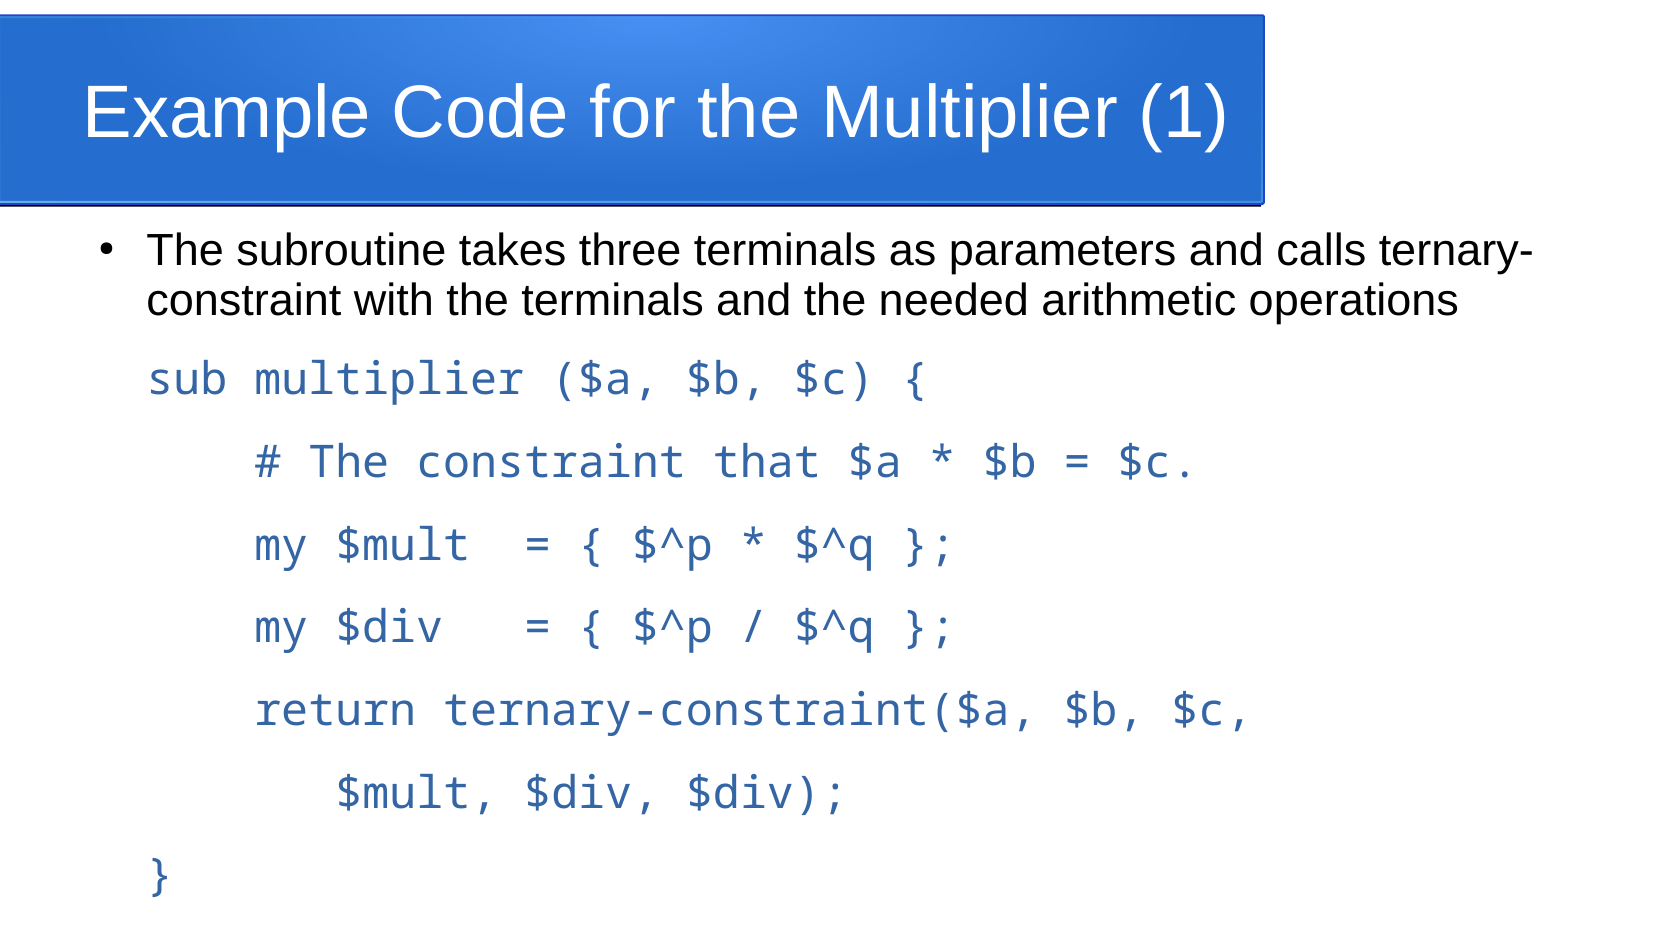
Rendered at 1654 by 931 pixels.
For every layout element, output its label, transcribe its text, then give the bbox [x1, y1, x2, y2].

title Example Code for the Multiplier (1) [82, 35, 1235, 189]
list The subroutine takes three terminals as parameters and calls ternary-constraint with the terminals and the needed arithmetic operations sub multiplier ($a, $b, $c) { # The constraint that $a * $b = $c. my $mult = { $^p * $^q }; my $div = { $^p / $^q }; return ternary-constraint($a, $b, $c, $mult, $div, $div); } [82, 224, 1571, 910]
